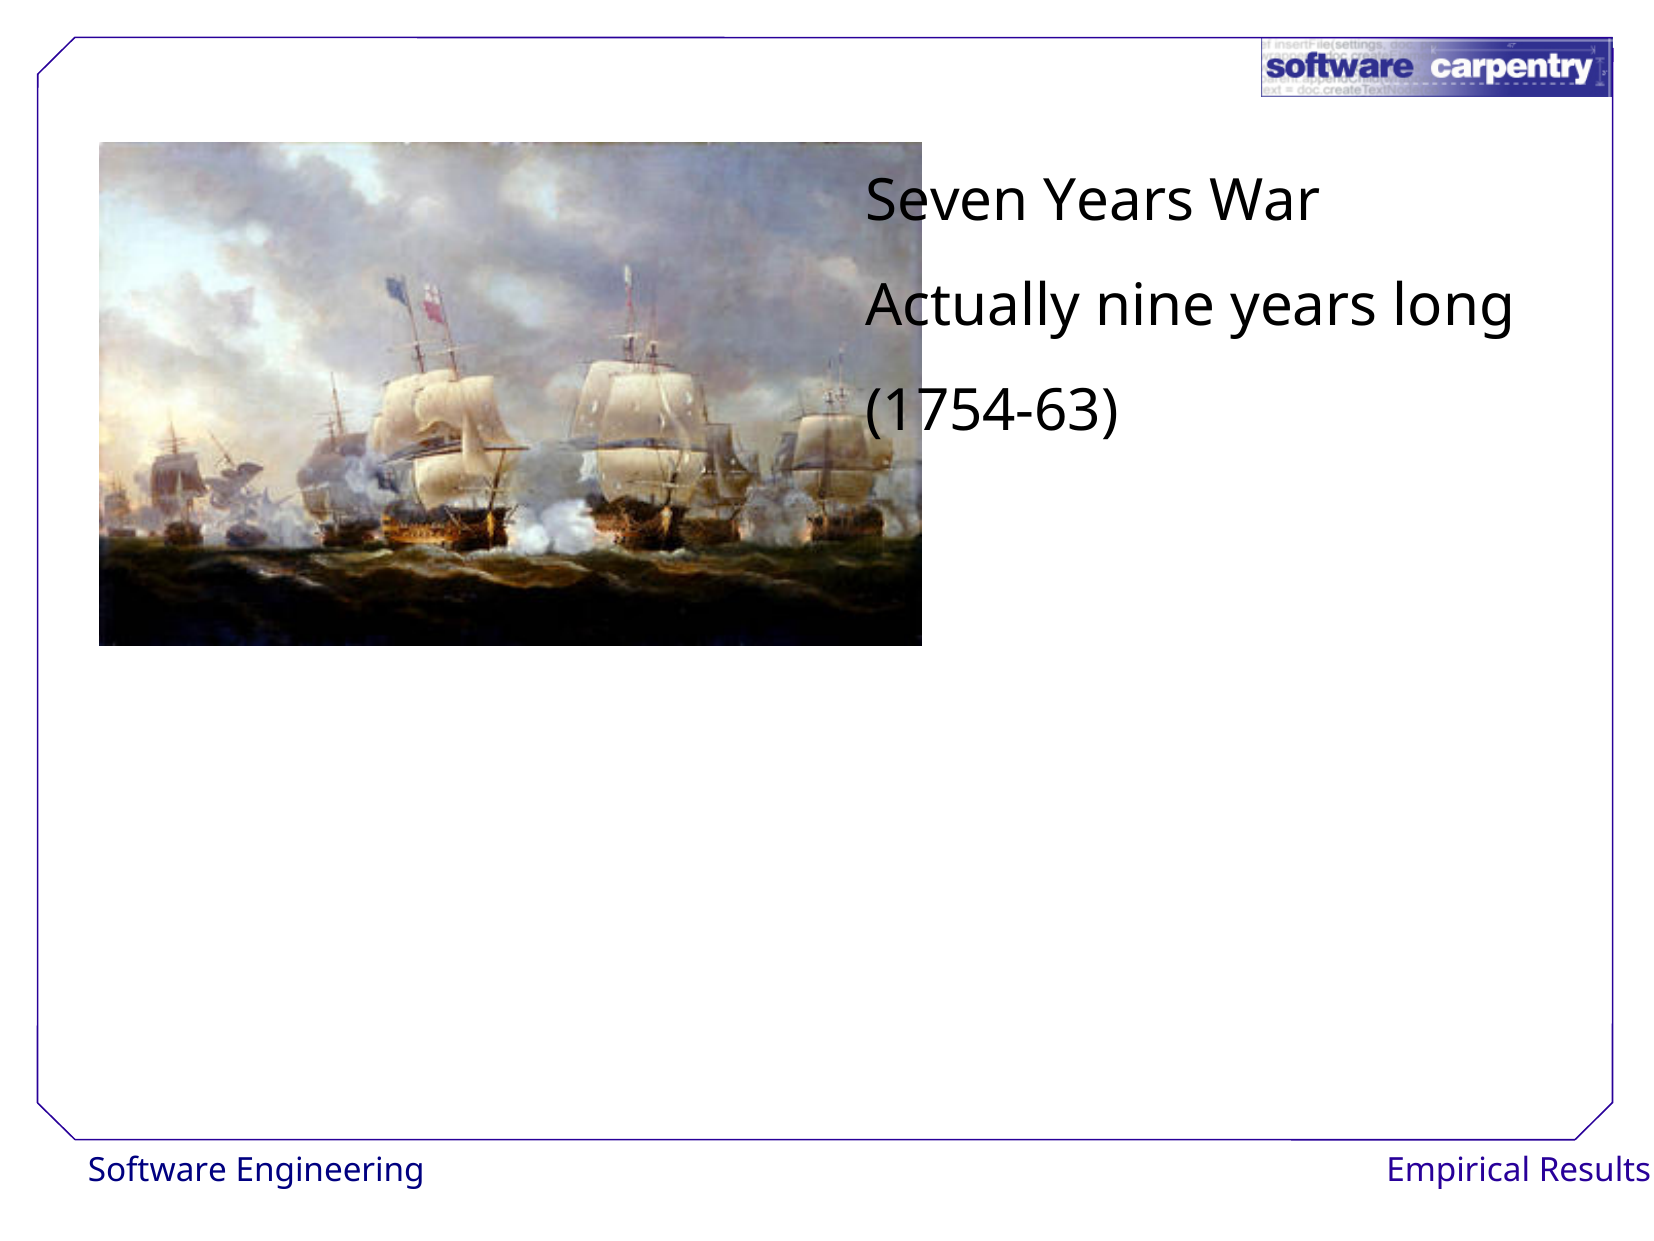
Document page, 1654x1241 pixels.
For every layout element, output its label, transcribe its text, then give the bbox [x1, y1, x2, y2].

picture [99, 142, 922, 646]
text_box Seven Years War Actually nine years long (1754-63) [850, 119, 1654, 450]
picture [1261, 39, 1613, 97]
